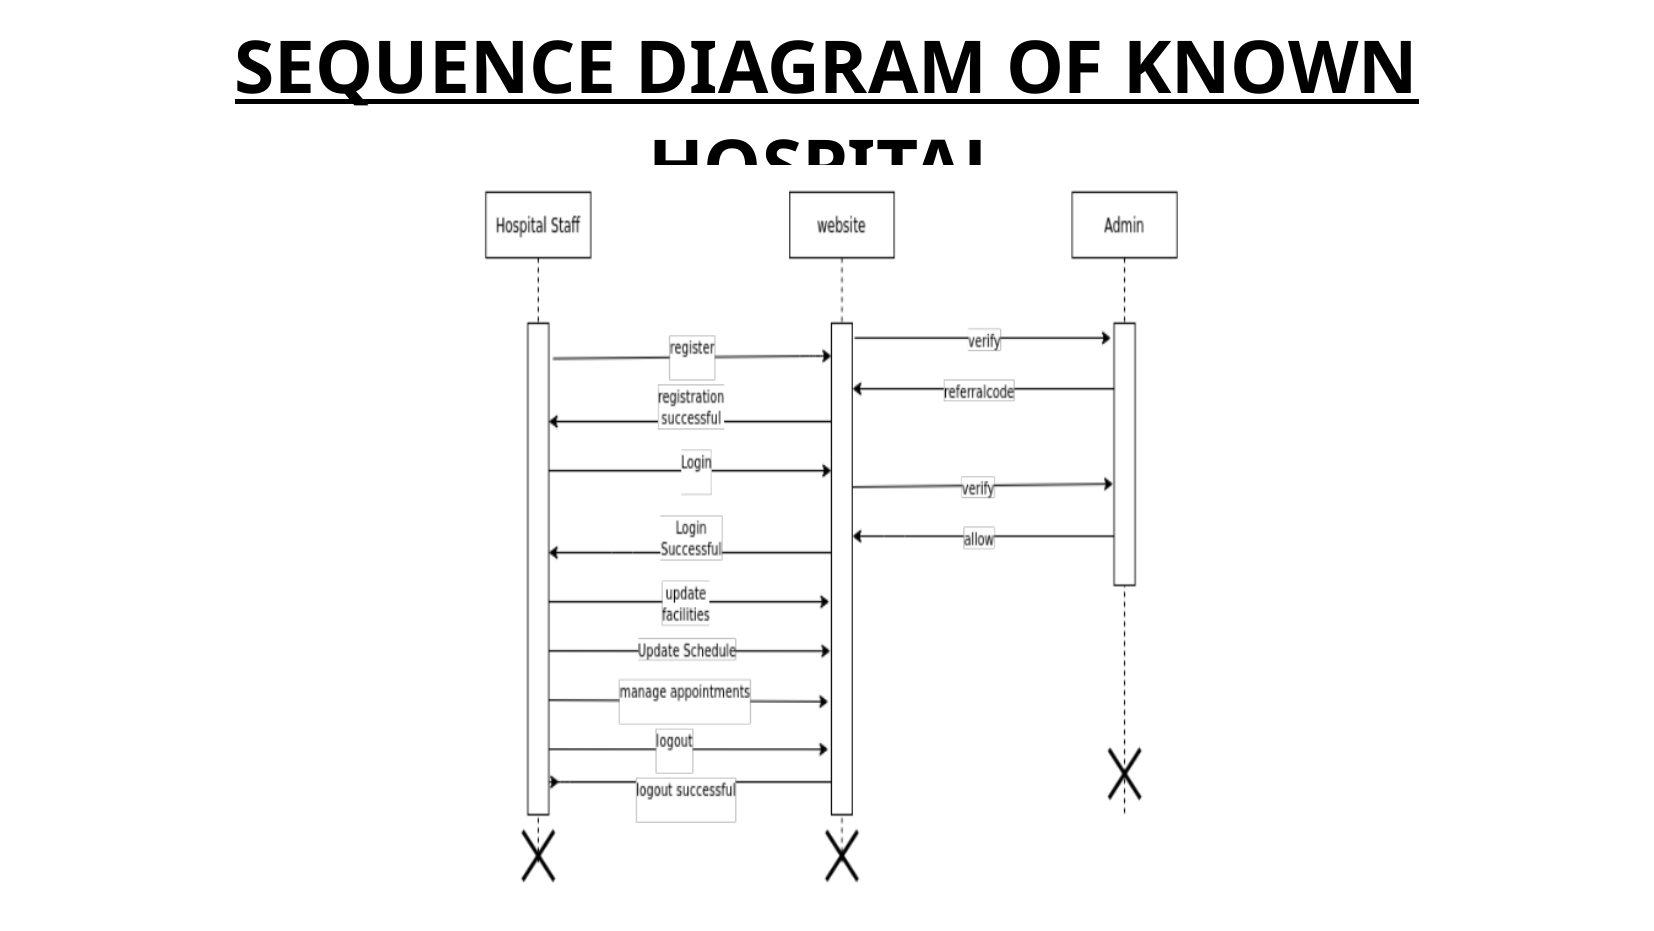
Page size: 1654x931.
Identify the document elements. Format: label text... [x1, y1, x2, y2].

picture [463, 165, 1205, 910]
title SEQUENCE DIAGRAM OF KNOWN HOSPITAL [82, 37, 1571, 193]
